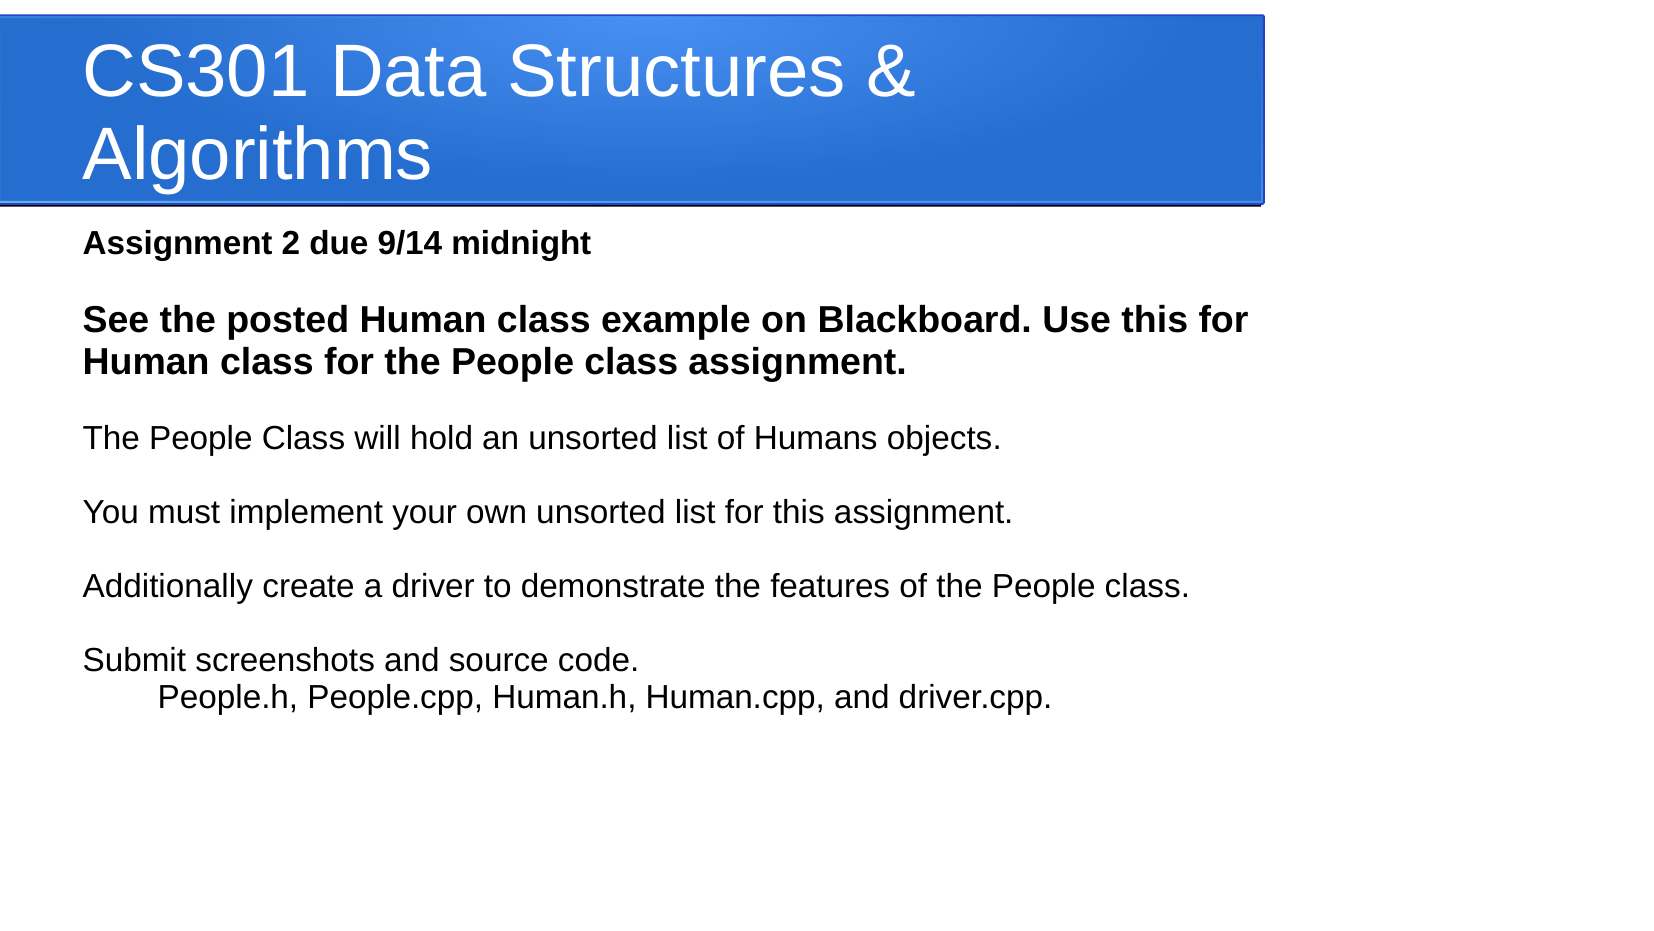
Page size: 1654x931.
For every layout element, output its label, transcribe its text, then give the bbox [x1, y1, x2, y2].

title CS301 Data Structures & Algorithms [82, 29, 1235, 196]
subtitle Assignment 2 due 9/14 midnight See the posted Human class example on Blackboard. Use this for Human class for the People class assignment. The People Class will hold an unsorted list of Humans objects. You must implement your own unsorted list for this assignment. Additionally create a driver to demonstrate the features of the People class. Submit screenshots and source code. People.h, People.cpp, Human.h, Human.cpp, and driver.cpp. [82, 224, 1336, 823]
